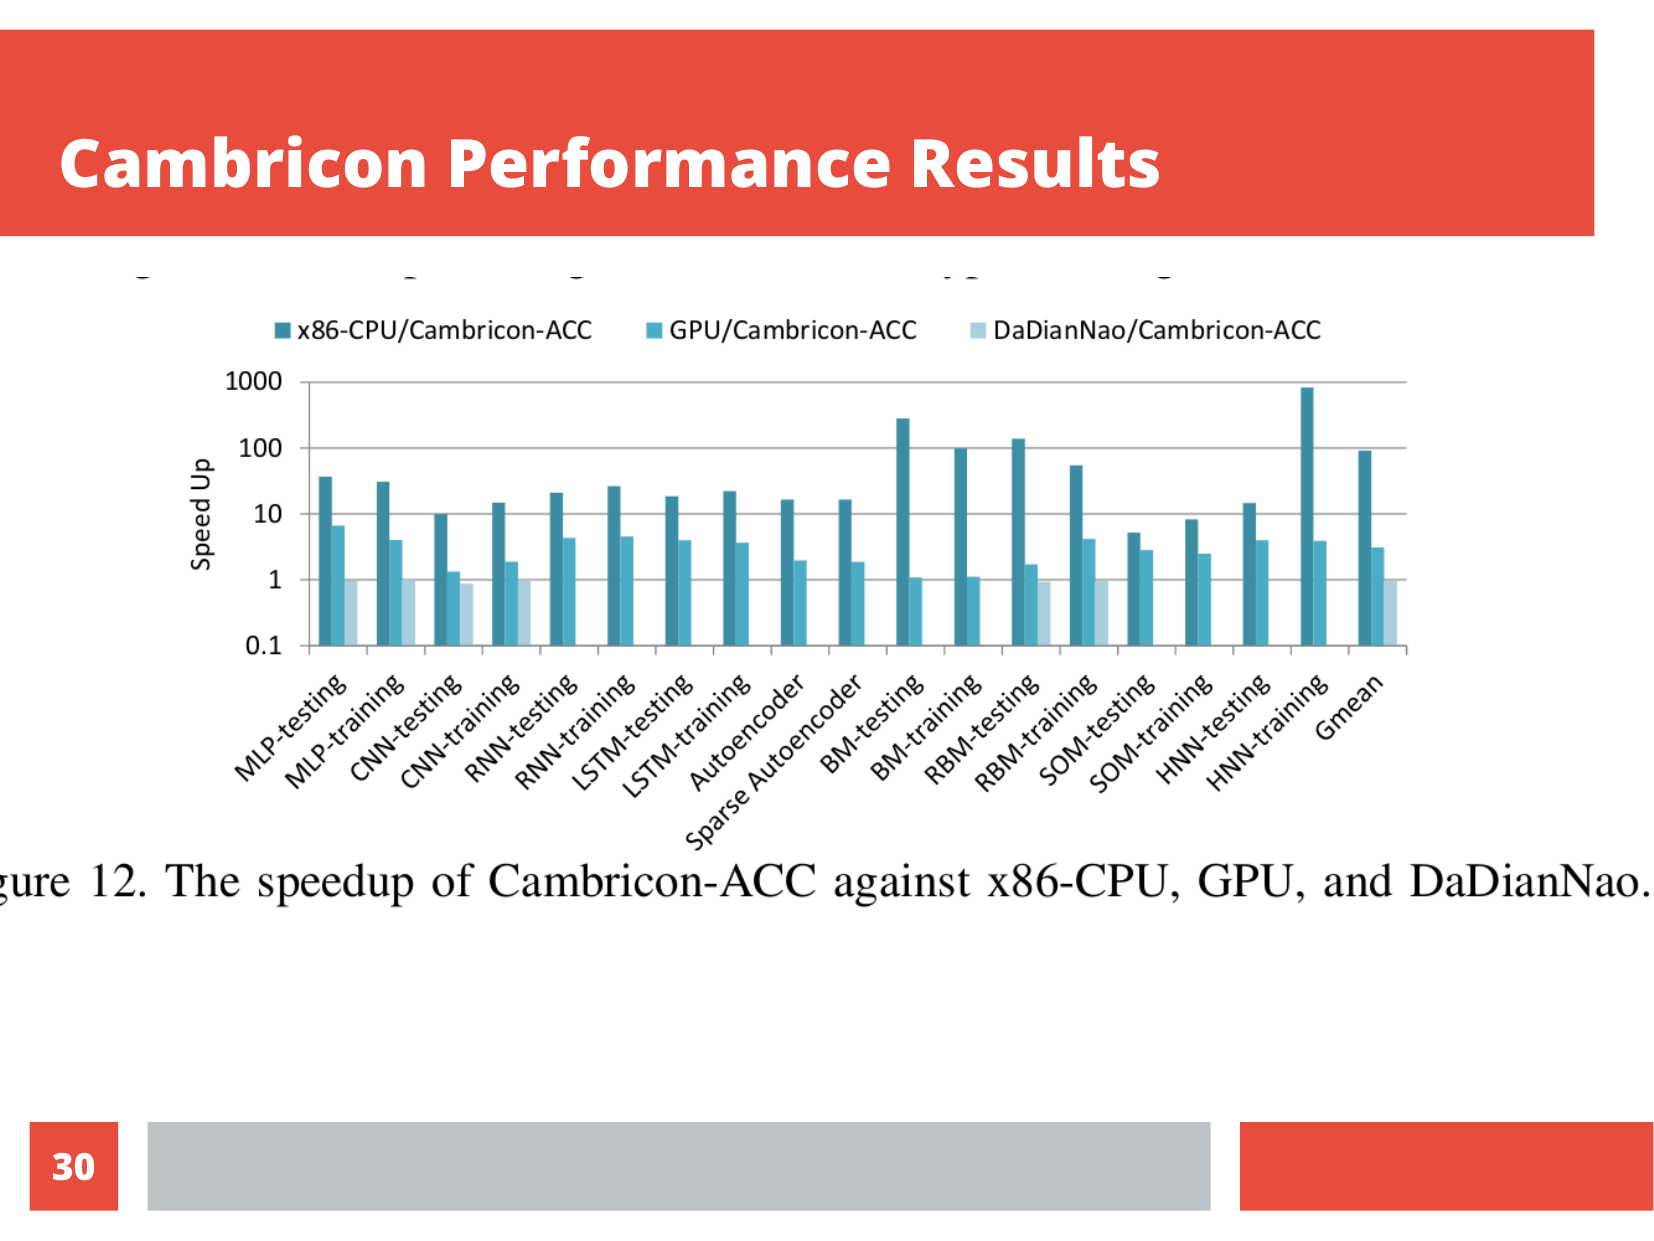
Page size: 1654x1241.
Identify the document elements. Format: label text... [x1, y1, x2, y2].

picture [0, 277, 1654, 910]
title Cambricon Performance Results [59, 59, 1595, 207]
